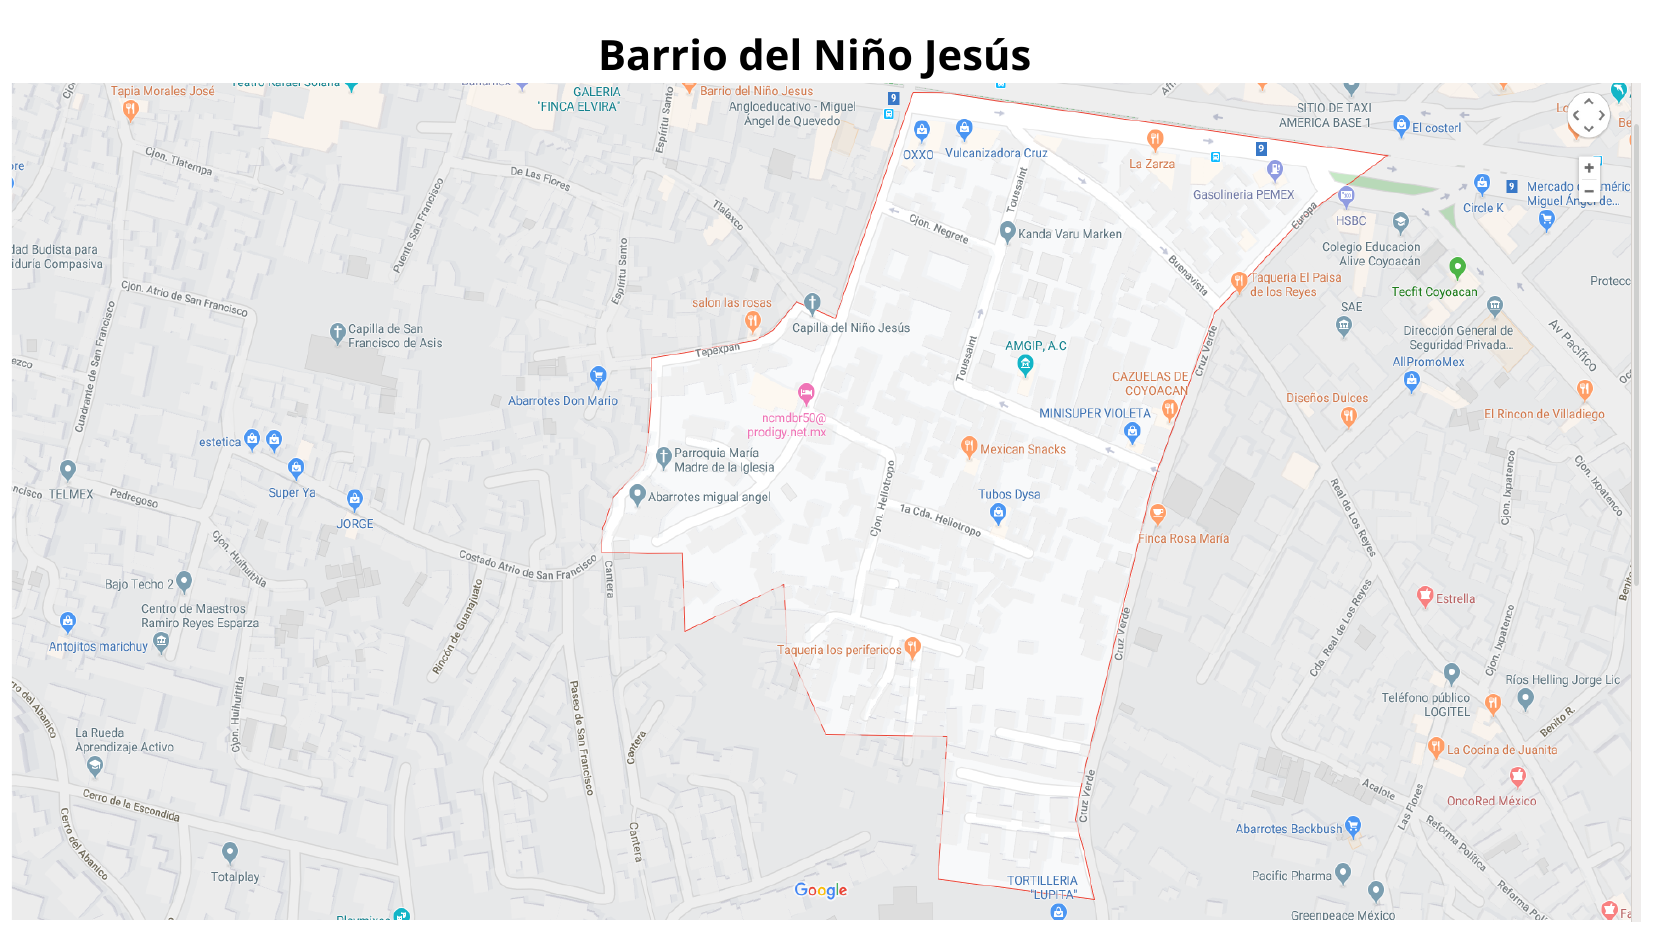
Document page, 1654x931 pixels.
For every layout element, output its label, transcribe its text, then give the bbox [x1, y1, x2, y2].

picture [11, 83, 1641, 922]
title Barrio del Niño Jesús [82, 28, 1548, 79]
